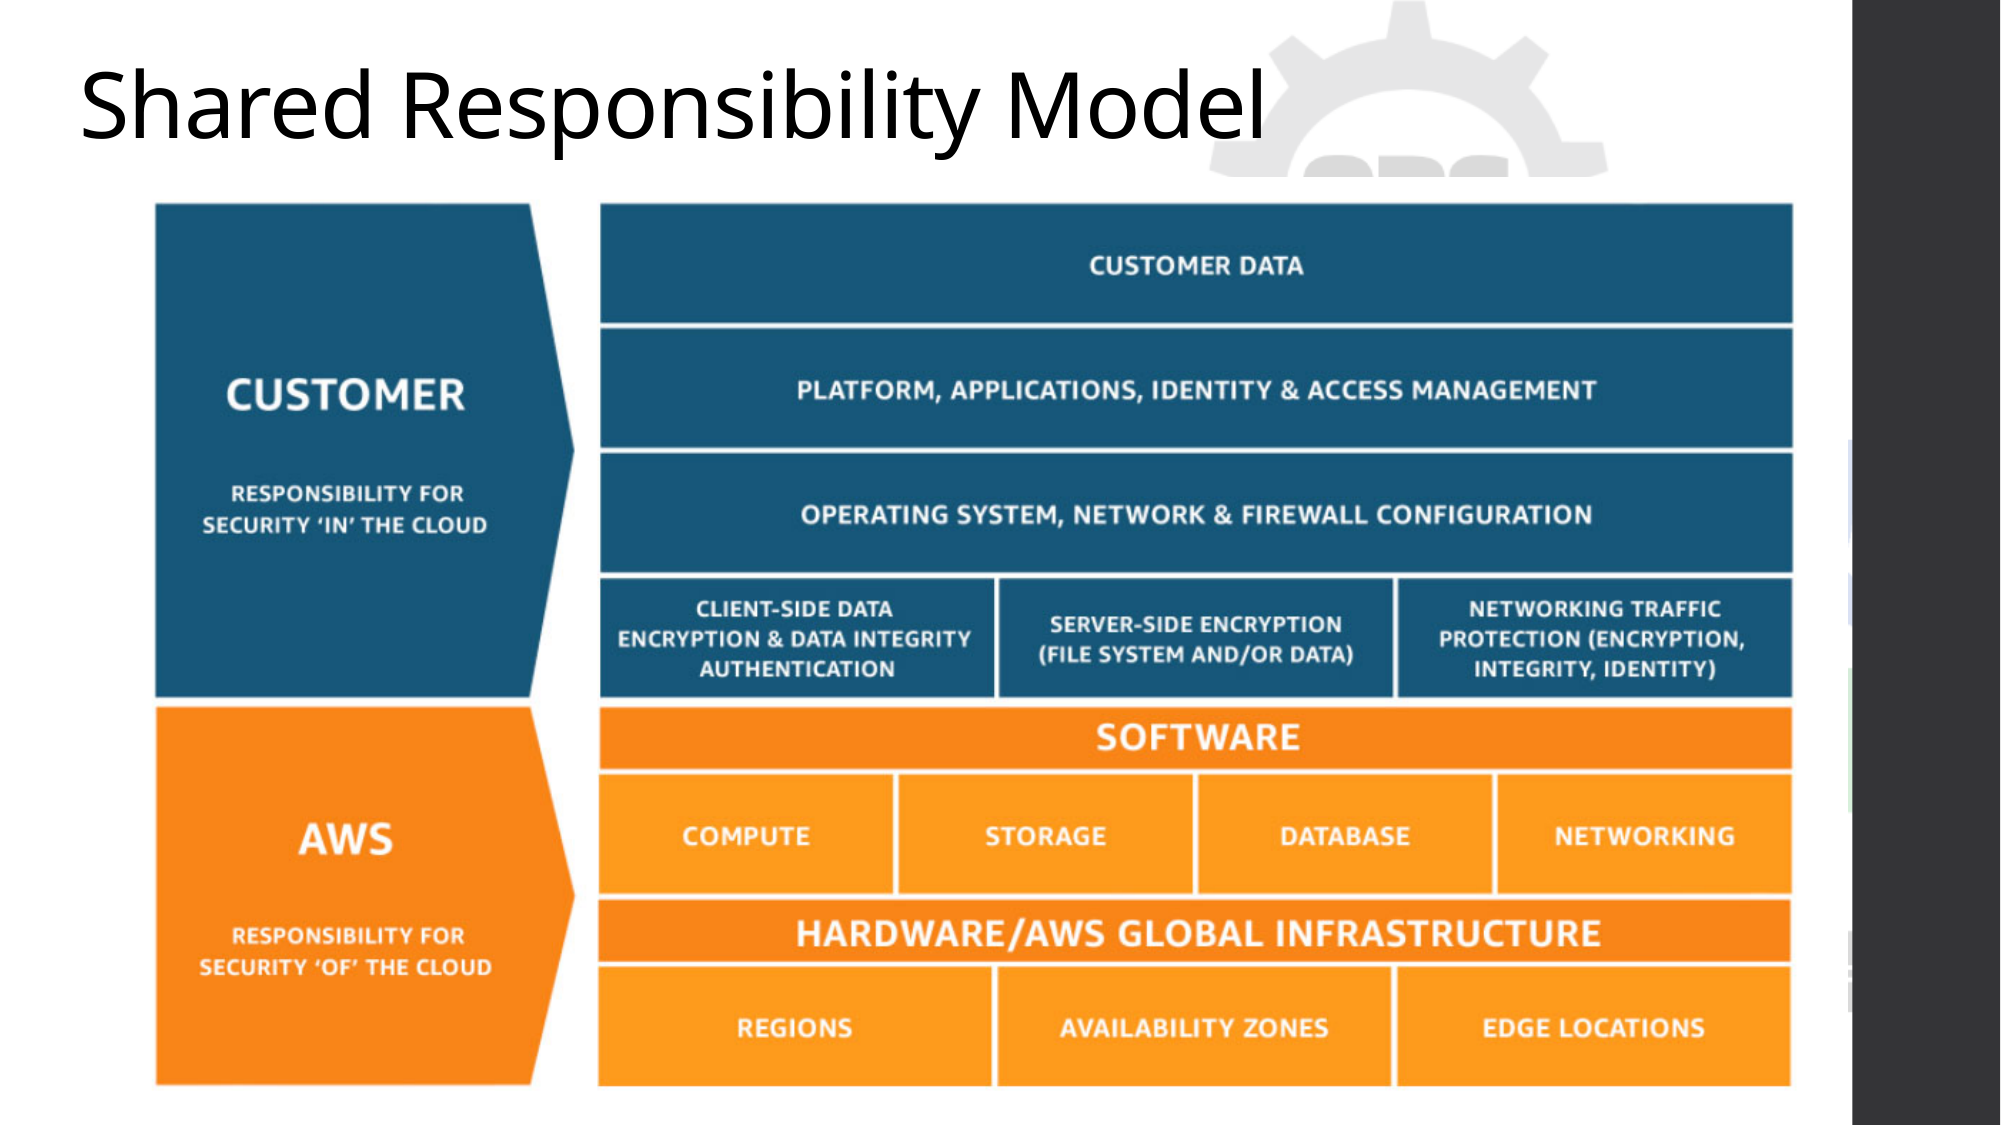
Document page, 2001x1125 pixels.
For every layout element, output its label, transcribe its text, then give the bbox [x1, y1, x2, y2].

picture [118, 177, 1848, 1125]
title Shared Responsibility Model [64, 33, 1797, 166]
